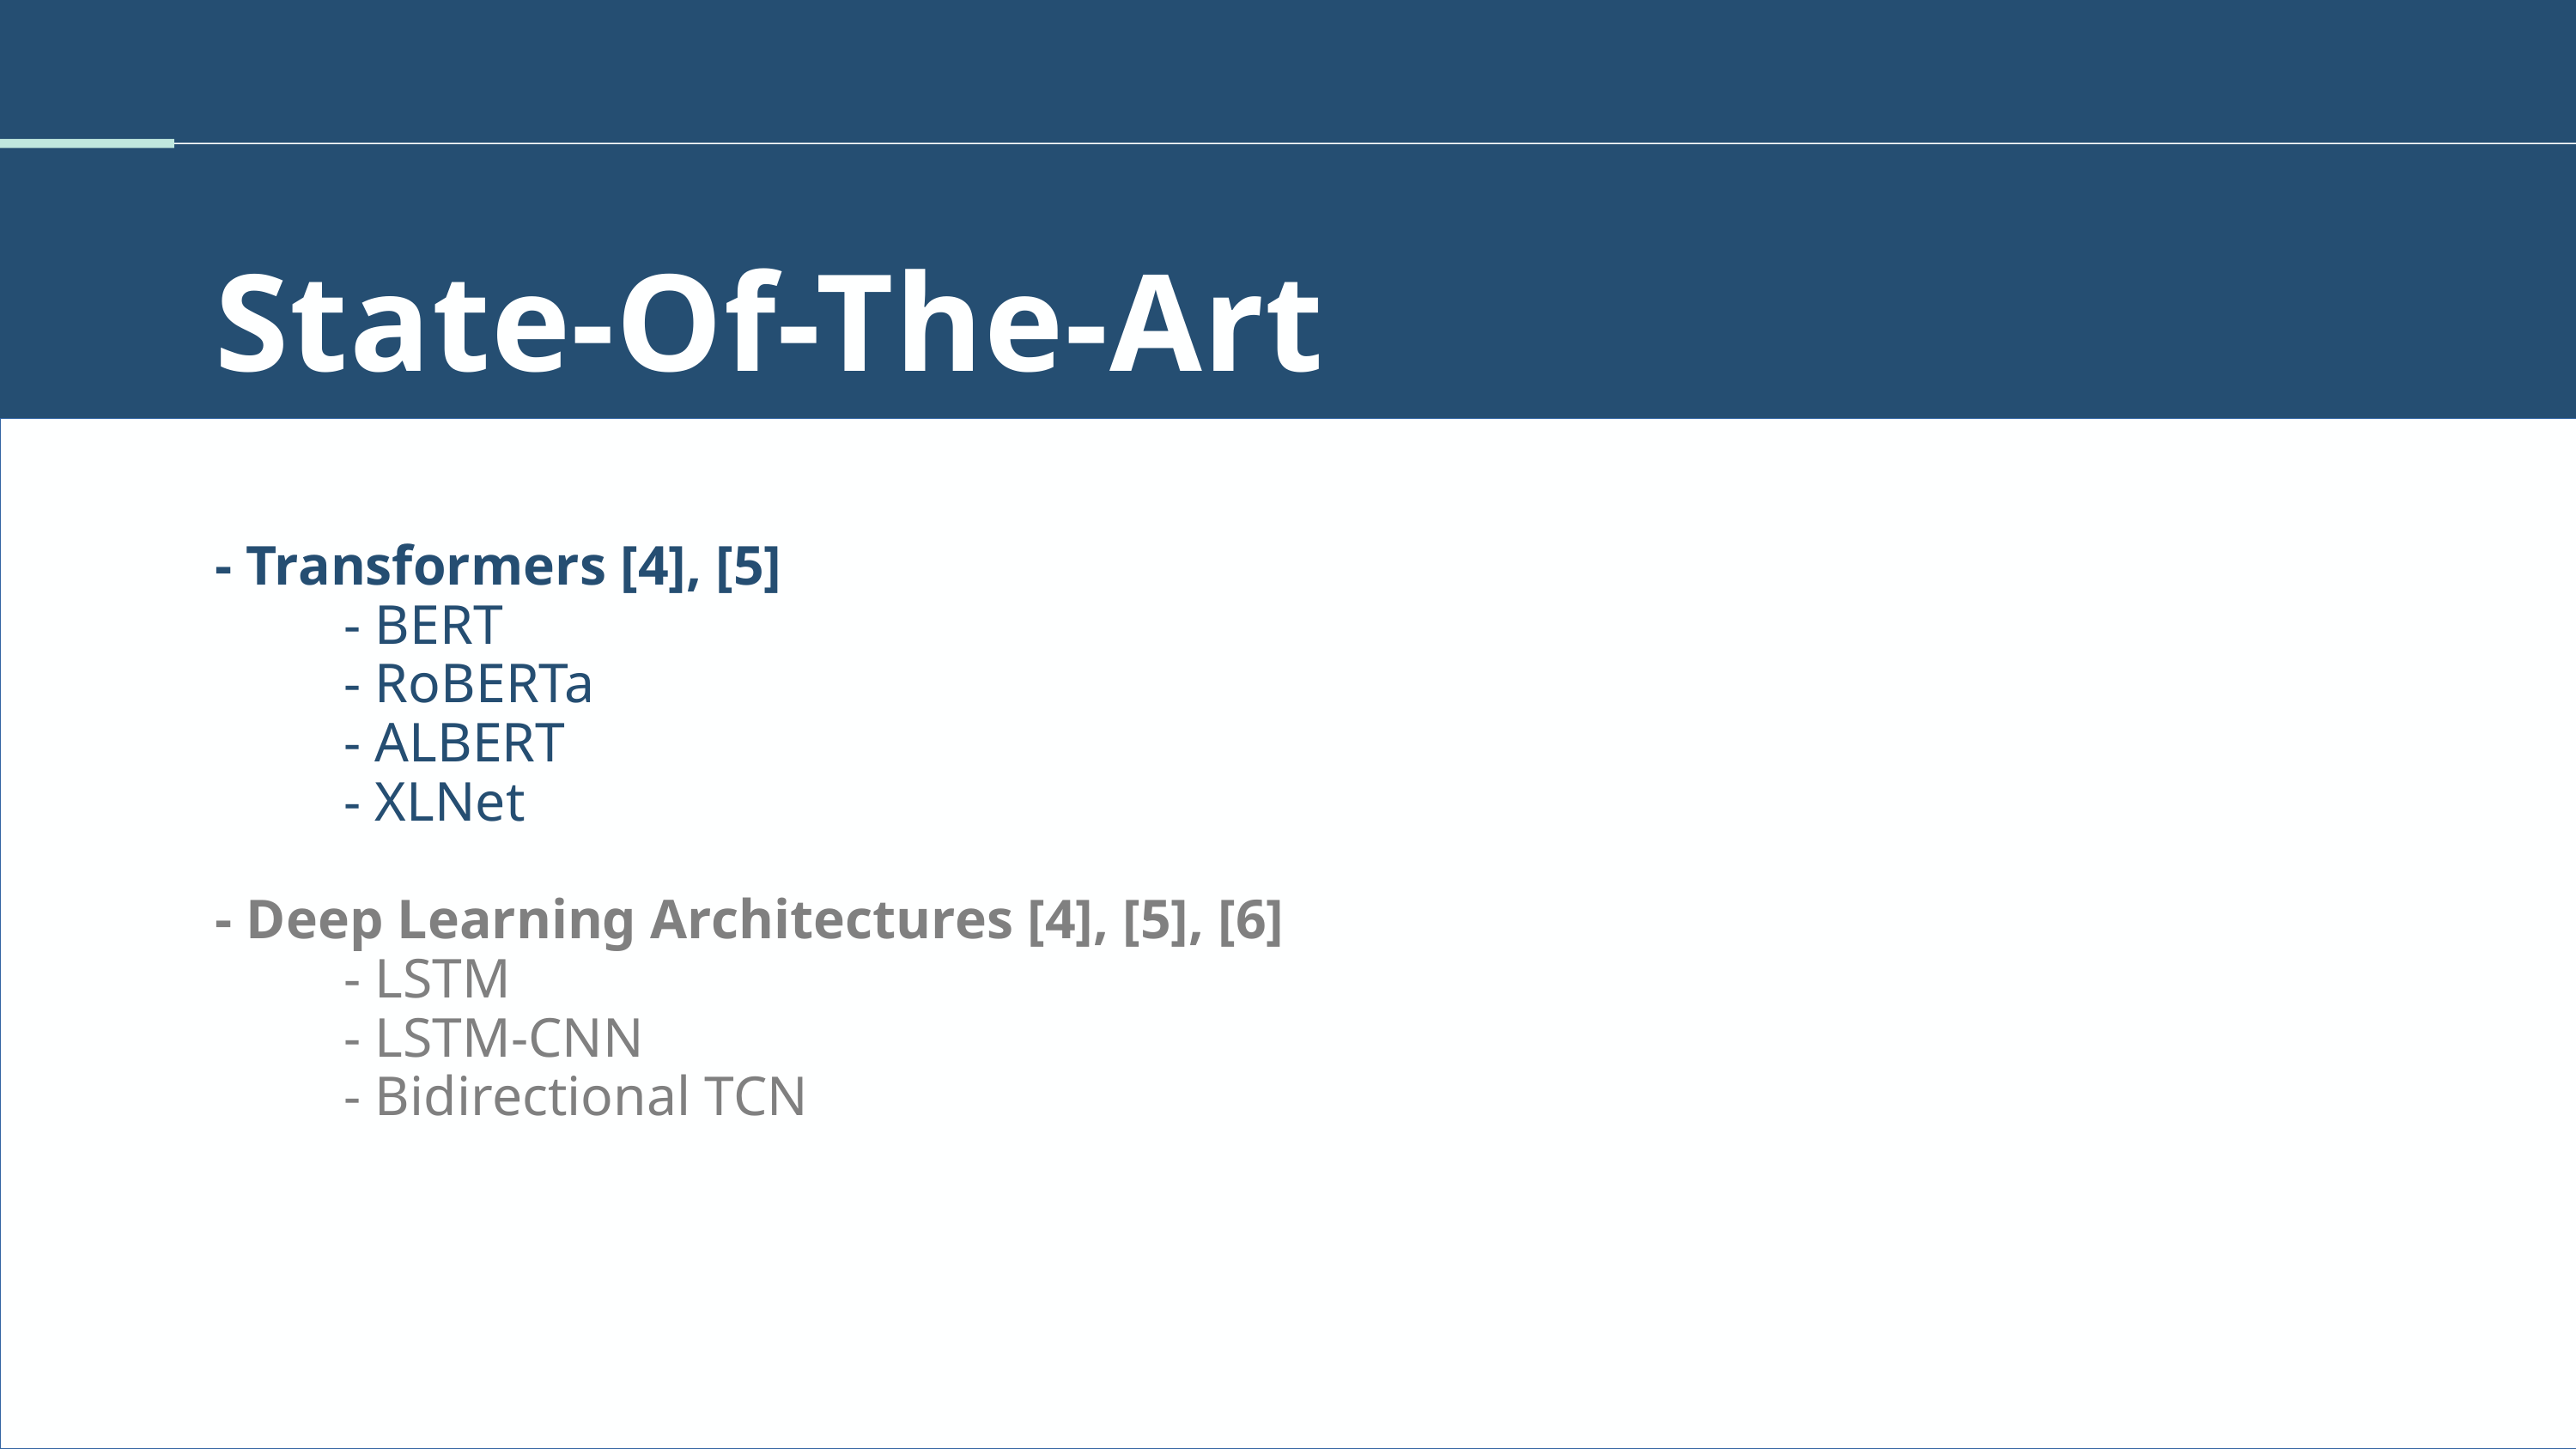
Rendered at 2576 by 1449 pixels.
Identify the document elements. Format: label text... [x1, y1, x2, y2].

text_box - Transformers [4], [5] - BERT - RoBERTa - ALBERT - XLNet - Deep Learning Architectures [4], [5], [6] - LSTM - LSTM-CNN - Bidirectional TCN [215, 536, 1352, 1127]
text_box State-Of-The-Art [215, 250, 1352, 398]
text_box [0, 418, 2576, 1449]
text_box [0, 138, 2576, 149]
